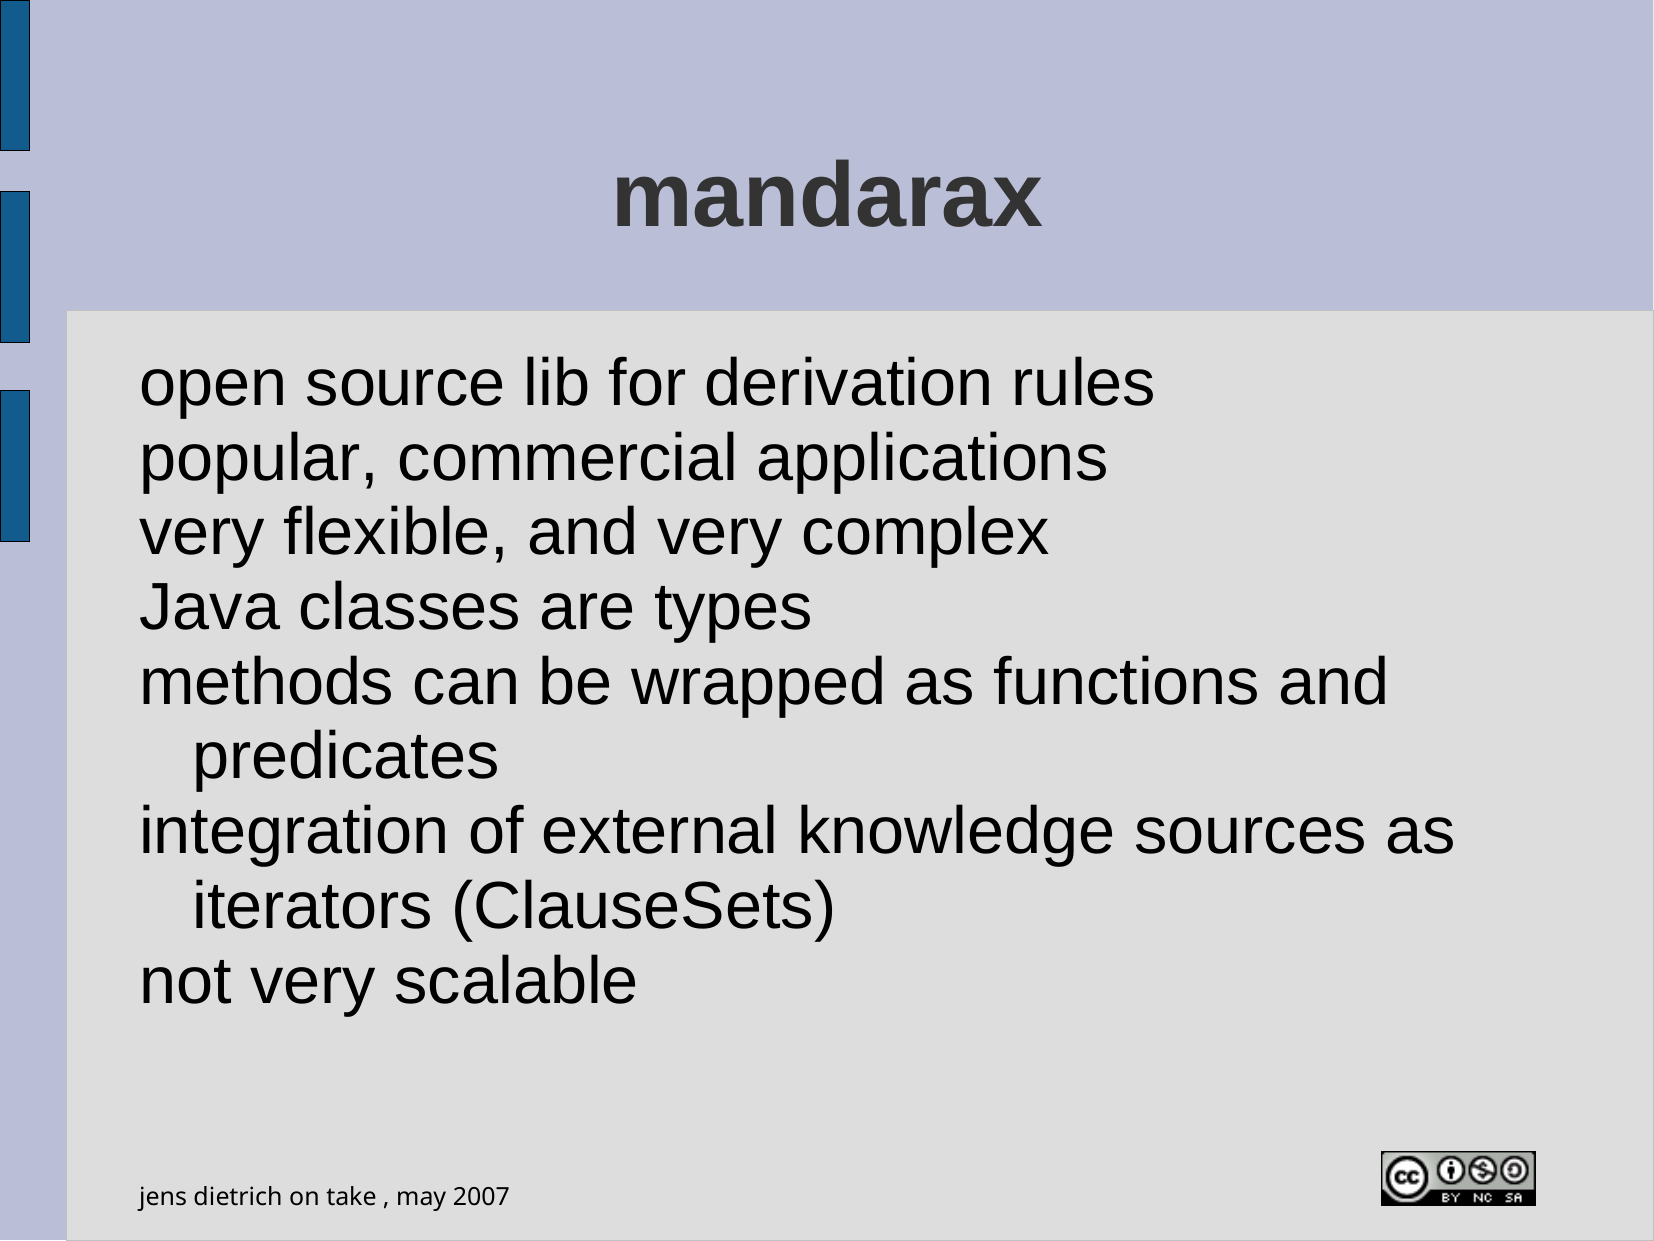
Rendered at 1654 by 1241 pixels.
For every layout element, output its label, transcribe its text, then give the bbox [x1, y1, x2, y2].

list open source lib for derivation rules popular, commercial applications very flexible, and very complex Java classes are types methods can be wrapped as functions and predicates integration of external knowledge sources as iterators (ClauseSets) not very scalable [121, 344, 1534, 1127]
picture [1381, 1151, 1536, 1206]
title mandarax [121, 91, 1534, 299]
